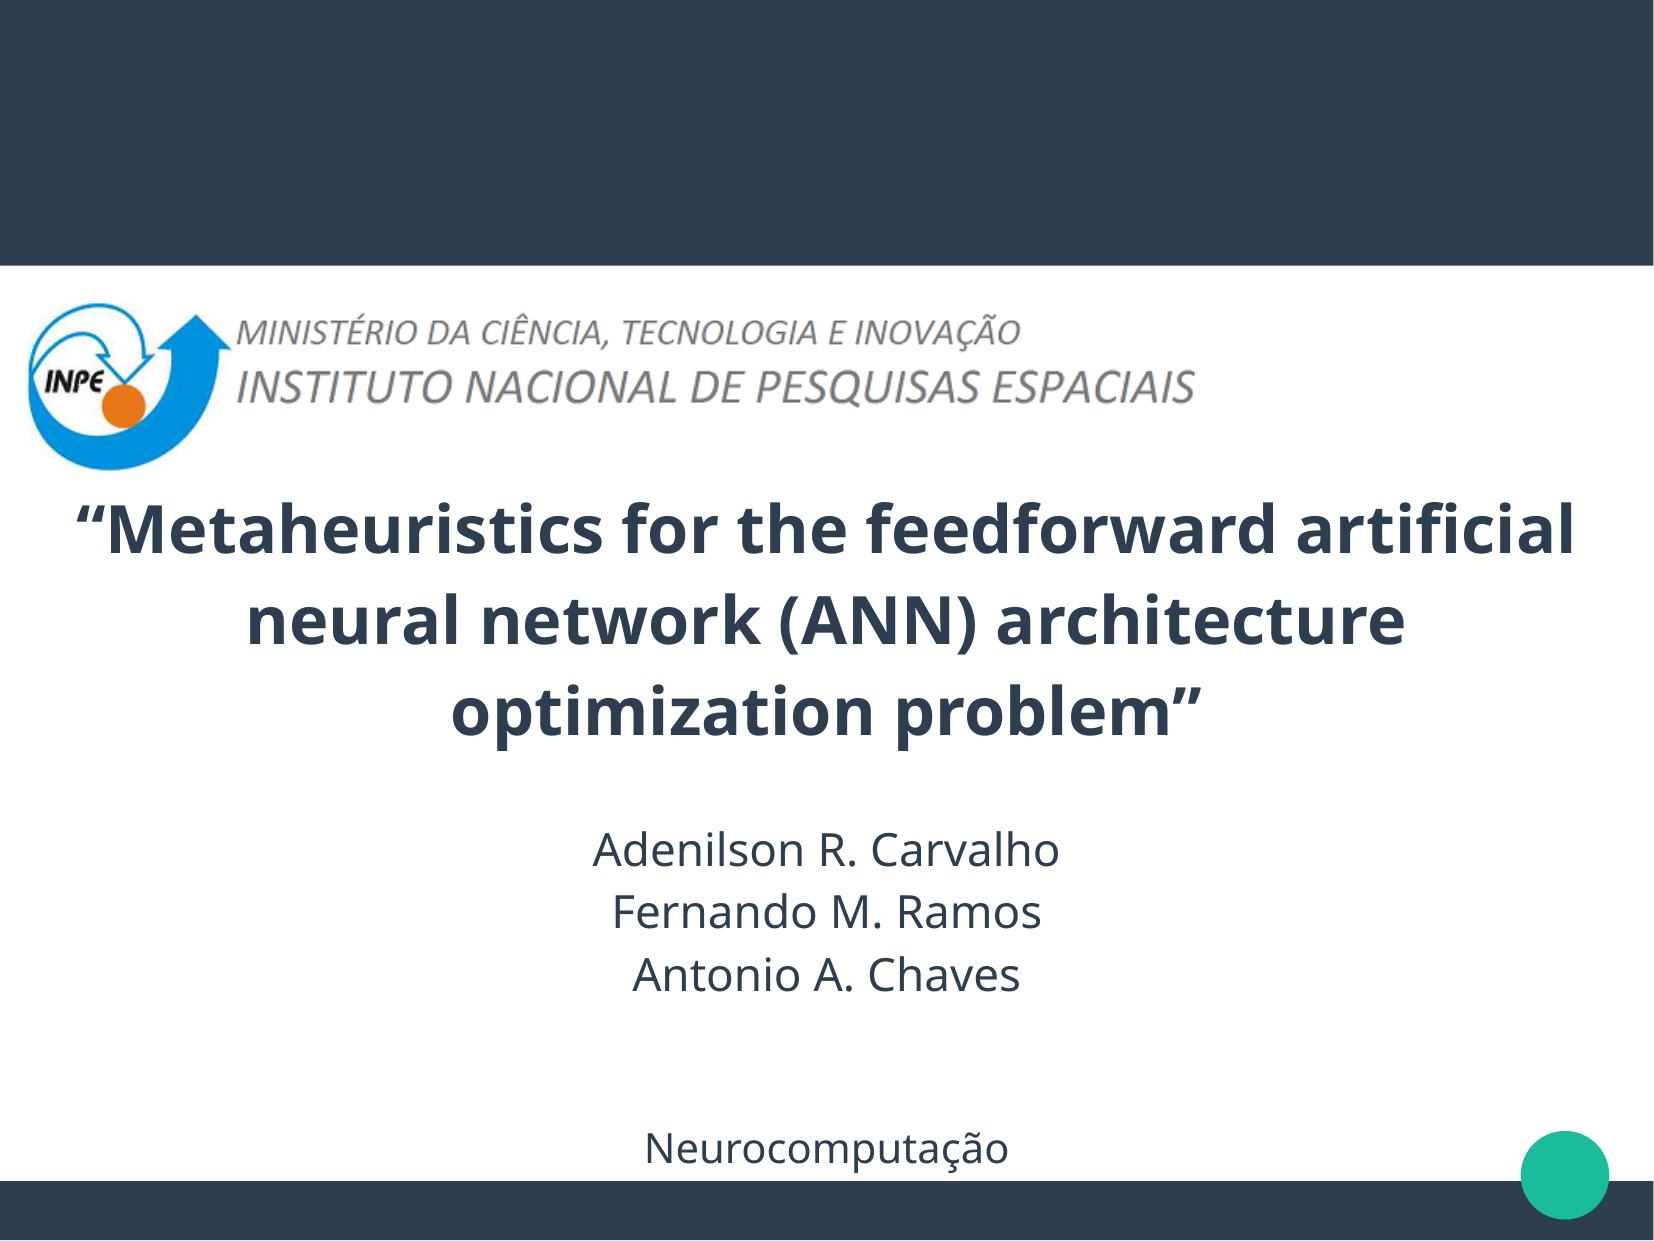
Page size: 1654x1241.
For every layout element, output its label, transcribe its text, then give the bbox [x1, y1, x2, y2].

subtitle “Metaheuristics for the feedforward artificial neural network (ANN) architecture optimization problem” Adenilson R. Carvalho Fernando M. Ramos Antonio A. Chaves Neurocomputação [59, 324, 1595, 1152]
picture [23, 291, 1207, 485]
